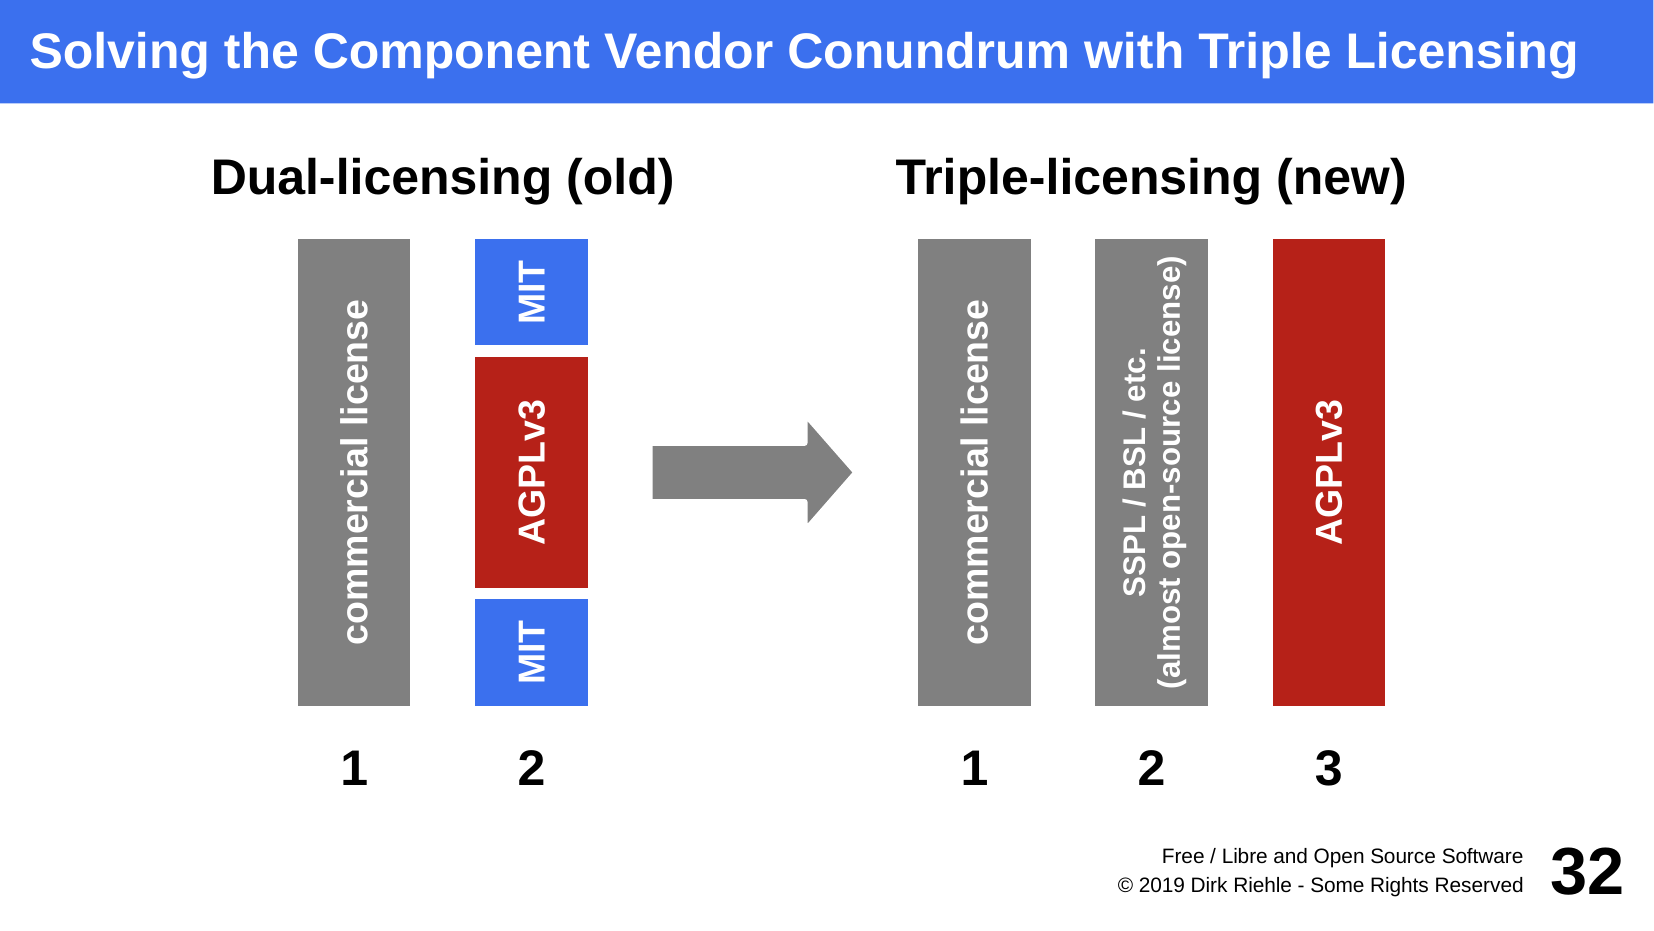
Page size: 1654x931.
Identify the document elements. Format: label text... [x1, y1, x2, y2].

text_box 3 [1269, 708, 1388, 827]
text_box commercial license [915, 237, 1034, 708]
text_box Triple-licensing (new) [826, 118, 1477, 237]
text_box MIT [472, 237, 591, 349]
text_box 1 [915, 708, 1034, 827]
text_box commercial license [295, 237, 414, 708]
title Solving the Component Vendor Conundrum with Triple Licensing [0, 0, 1654, 104]
text_box AGPLv3 [1269, 237, 1388, 708]
text_box 1 [295, 708, 414, 827]
text_box 2 [1092, 708, 1211, 827]
text_box AGPLv3 [472, 354, 591, 591]
text_box 2 [472, 708, 591, 827]
text_box MIT [472, 596, 591, 708]
text_box SSPL / BSL / etc. (almost open-source license) [1092, 237, 1211, 708]
text_box [649, 413, 857, 532]
text_box Dual-licensing (old) [177, 118, 709, 237]
